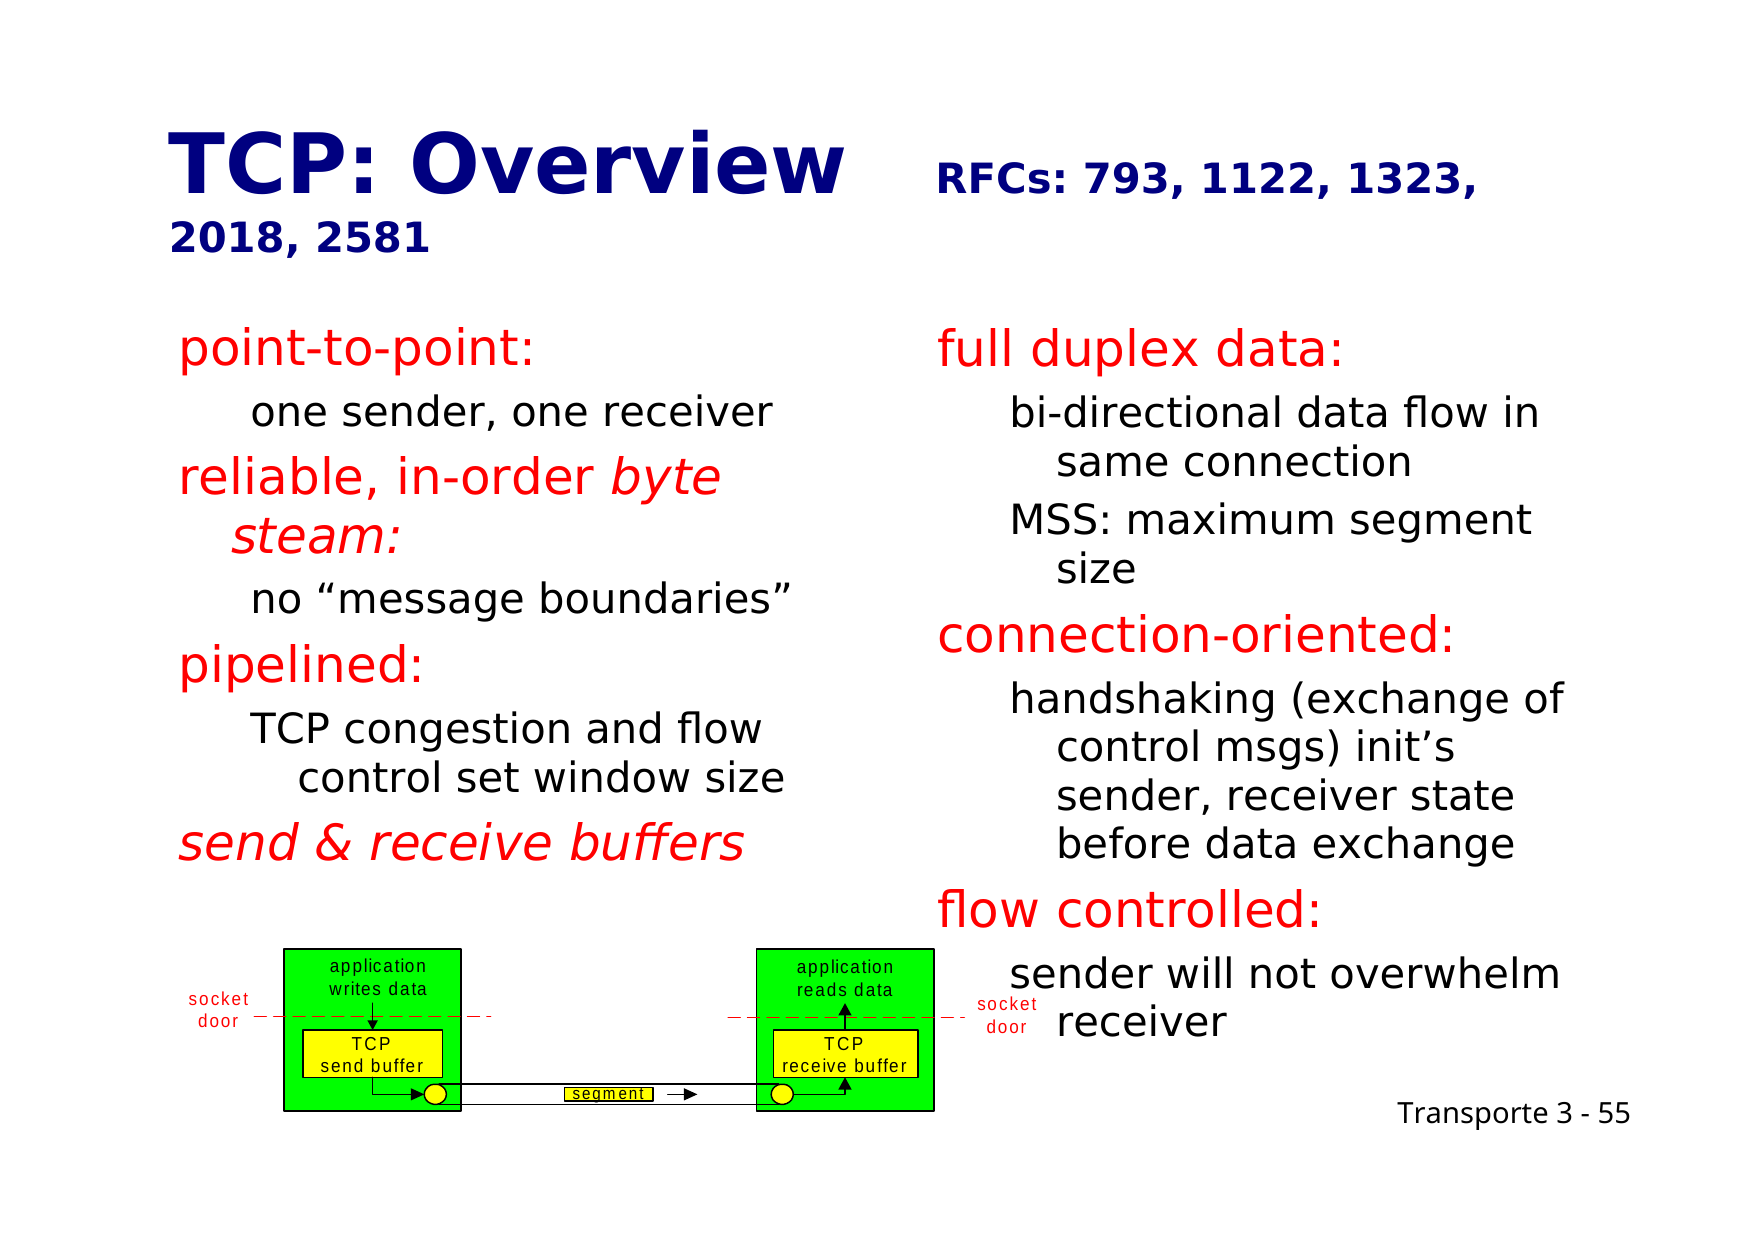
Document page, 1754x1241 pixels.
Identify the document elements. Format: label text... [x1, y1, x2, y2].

chart [58, 946, 1138, 1114]
list full duplex data: bi-directional data flow in same connection MSS: maximum segment size connection-oriented: handshaking (exchange of control msgs) init’s sender, receiver state before data exchange flow controlled: sender will not overwhelm receiver [919, 312, 1617, 1124]
list point-to-point: one sender, one receiver reliable, in-order byte steam: no “message boundaries” pipelined: TCP congestion and flow control set window size send & receive buffers [160, 311, 874, 946]
title TCP: Overview RFCs: 793, 1122, 1323, 2018, 2581 [154, 95, 1612, 284]
